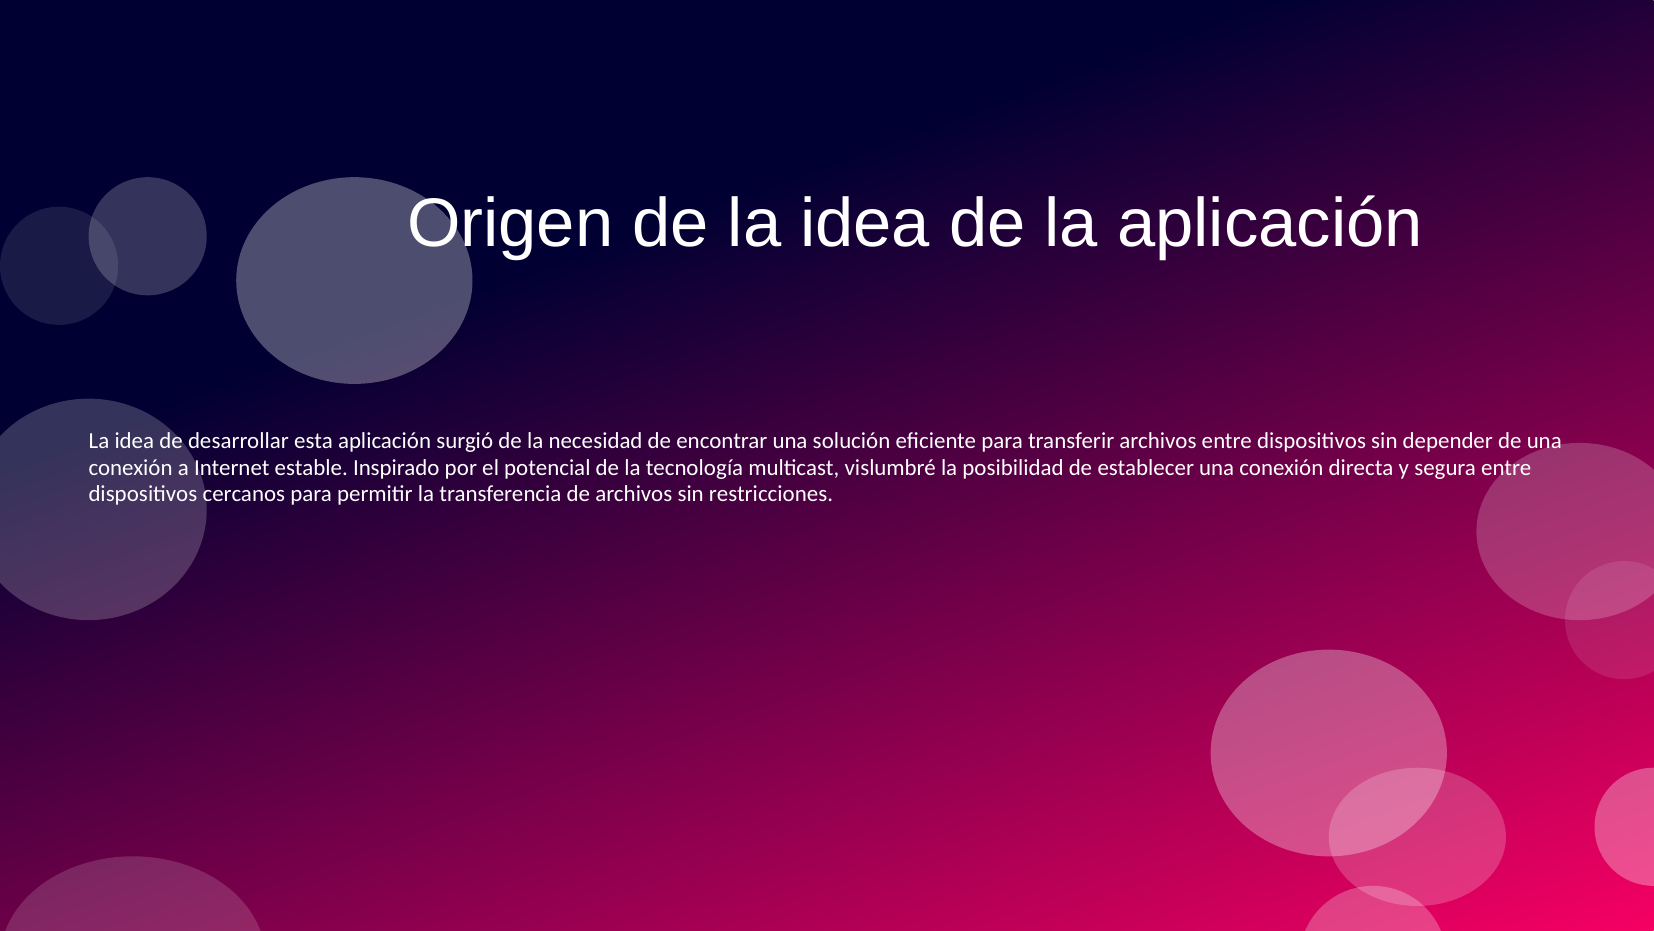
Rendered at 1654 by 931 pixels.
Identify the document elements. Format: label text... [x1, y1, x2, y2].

list La idea de desarrollar esta aplicación surgió de la necesidad de encontrar una solución eficiente para transferir archivos entre dispositivos sin depender de una conexión a Internet estable. Inspirado por el potencial de la tecnología multicast, vislumbré la posibilidad de establecer una conexión directa y segura entre dispositivos cercanos para permitir la transferencia de archivos sin restricciones. [88, 428, 1565, 783]
title Origen de la idea de la aplicación [177, 103, 1654, 266]
